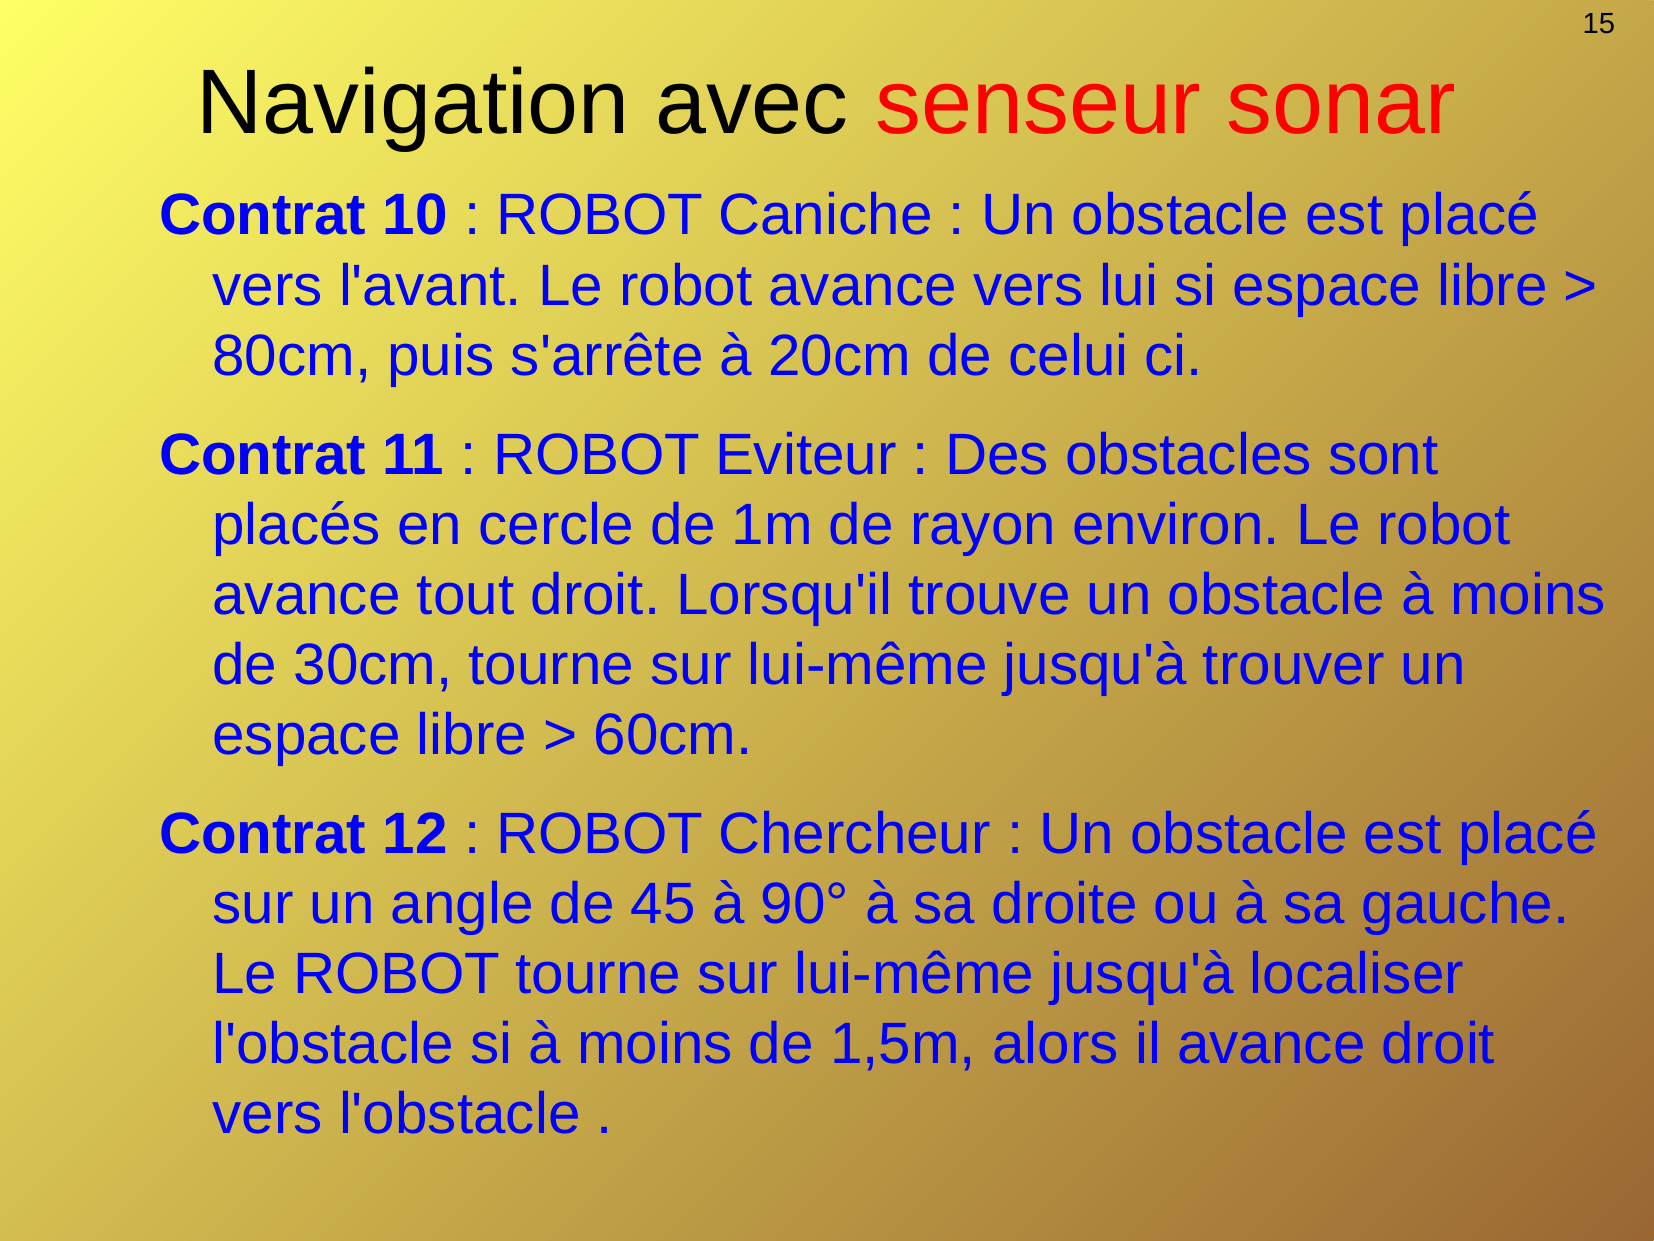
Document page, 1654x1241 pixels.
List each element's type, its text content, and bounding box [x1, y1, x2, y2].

text_box <numéro> [1567, 0, 1654, 48]
list Contrat 10 : ROBOT Caniche : Un obstacle est placé vers l'avant. Le robot avance vers lui si espace libre > 80cm, puis s'arrête à 20cm de celui ci. Contrat 11 : ROBOT Eviteur : Des obstacles sont placés en cercle de 1m de rayon environ. Le robot avance tout droit. Lorsqu'il trouve un obstacle à moins de 30cm, tourne sur lui-même jusqu'à trouver un espace libre > 60cm. Contrat 12 : ROBOT Chercheur : Un obstacle est placé sur un angle de 45 à 90° à sa droite ou à sa gauche. Le ROBOT tourne sur lui-même jusqu'à localiser l'obstacle si à moins de 1,5m, alors il avance droit vers l'obstacle . [70, 176, 1619, 1208]
title Navigation avec senseur sonar [82, 41, 1571, 153]
